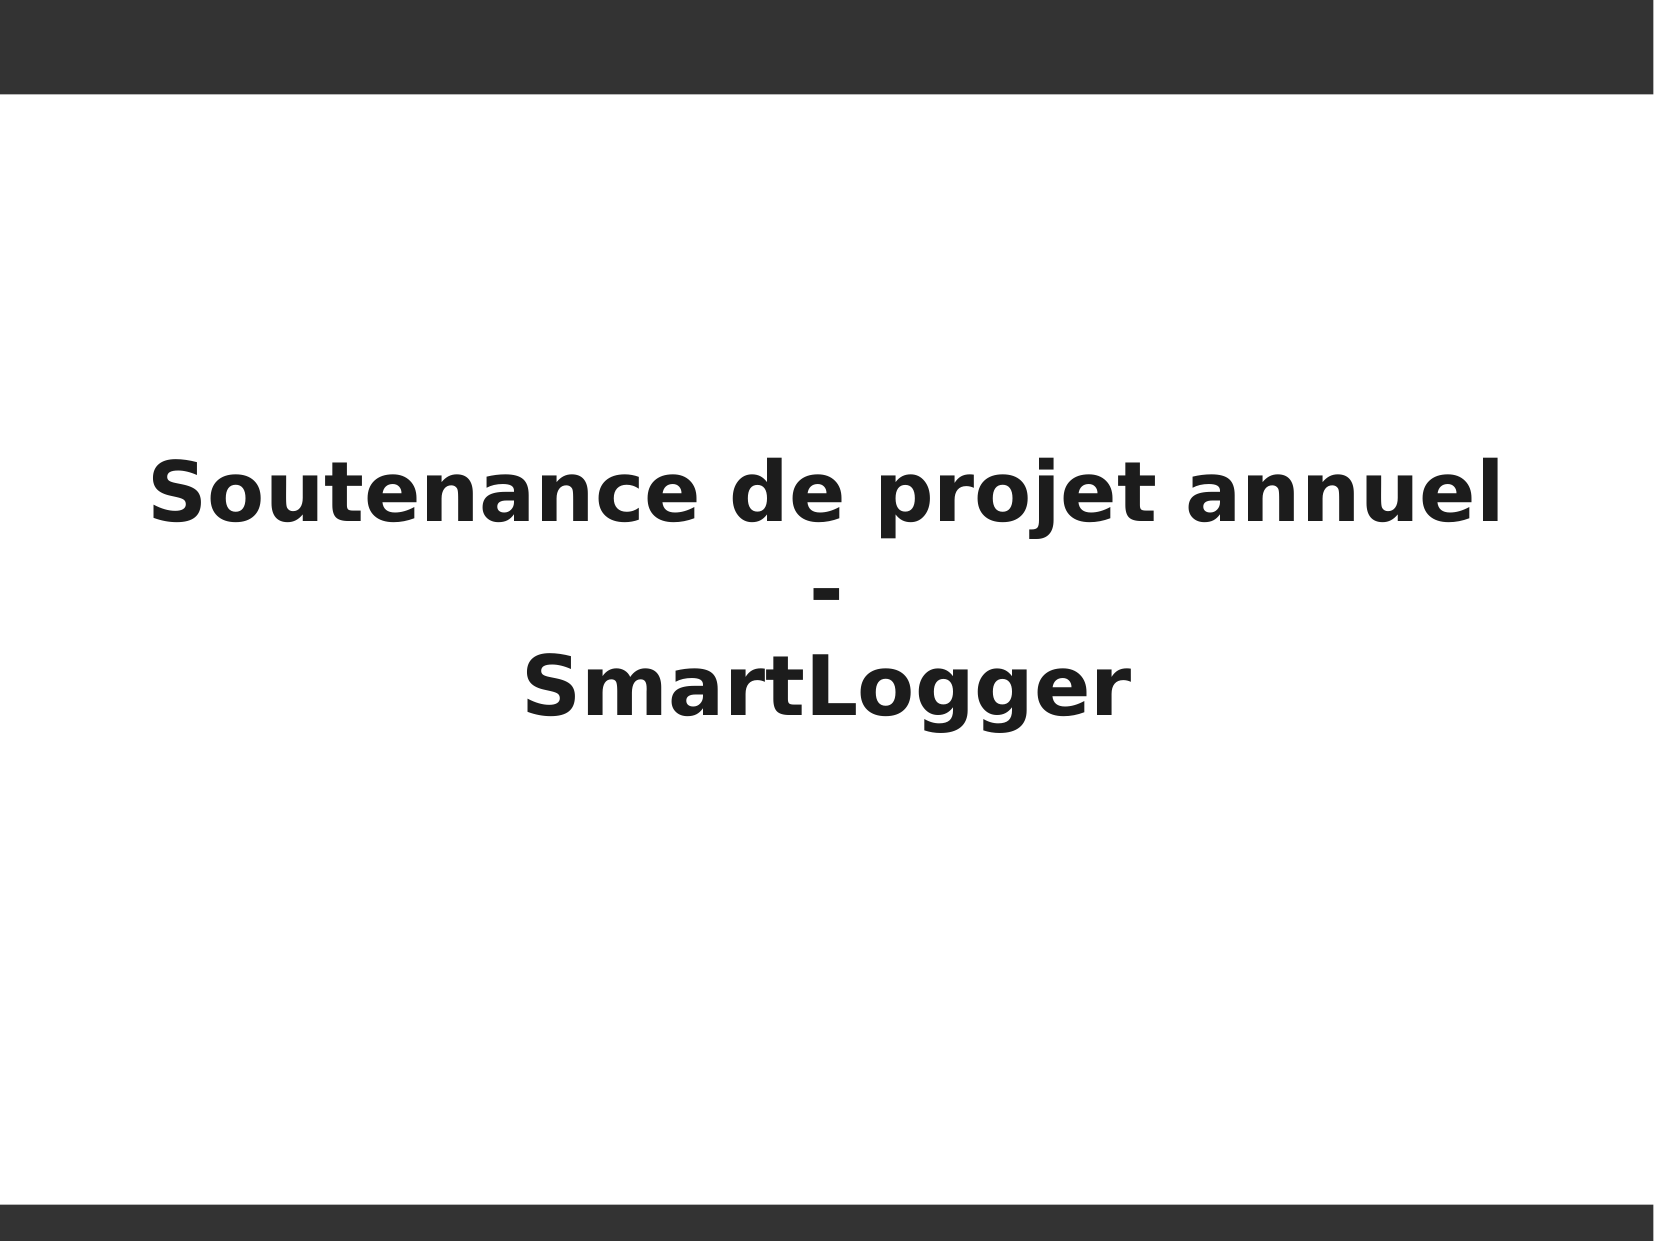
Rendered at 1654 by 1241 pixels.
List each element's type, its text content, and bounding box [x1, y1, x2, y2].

text_box Soutenance de projet annuel - SmartLogger [0, 437, 1654, 744]
text_box [0, 1204, 1654, 1241]
text_box [0, 0, 1654, 95]
